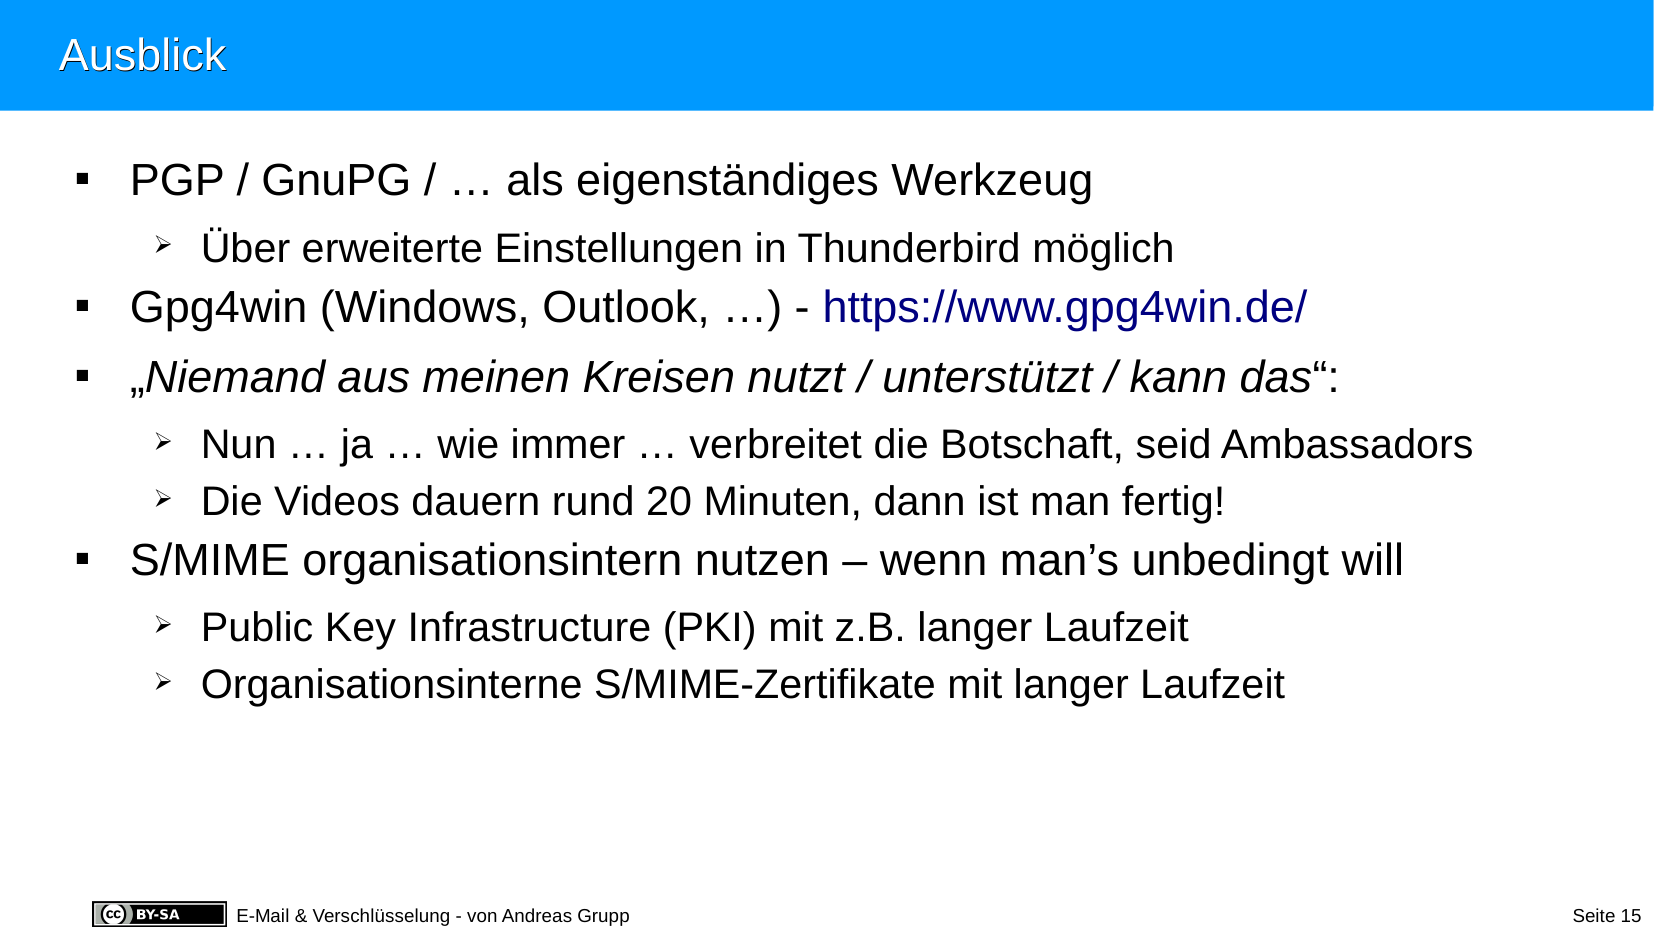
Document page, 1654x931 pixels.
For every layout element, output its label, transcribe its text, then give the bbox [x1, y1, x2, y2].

picture [92, 901, 227, 927]
list PGP / GnuPG / … als eigenständiges Werkzeug Über erweiterte Einstellungen in Thunderbird möglich Gpg4win (Windows, Outlook, …) - https://www.gpg4win.de/ „Niemand aus meinen Kreisen nutzt / unterstützt / kann das“: Nun … ja … wie immer … verbreitet die Botschaft, seid Ambassadors Die Videos dauern rund 20 Minuten, dann ist man fertig! S/MIME organisationsintern nutzen – wenn man’s unbedingt will Public Key Infrastructure (PKI) mit z.B. langer Laufzeit Organisationsinterne S/MIME-Zertifikate mit langer Laufzeit [59, 154, 1595, 832]
title Ausblick [59, 21, 1506, 89]
